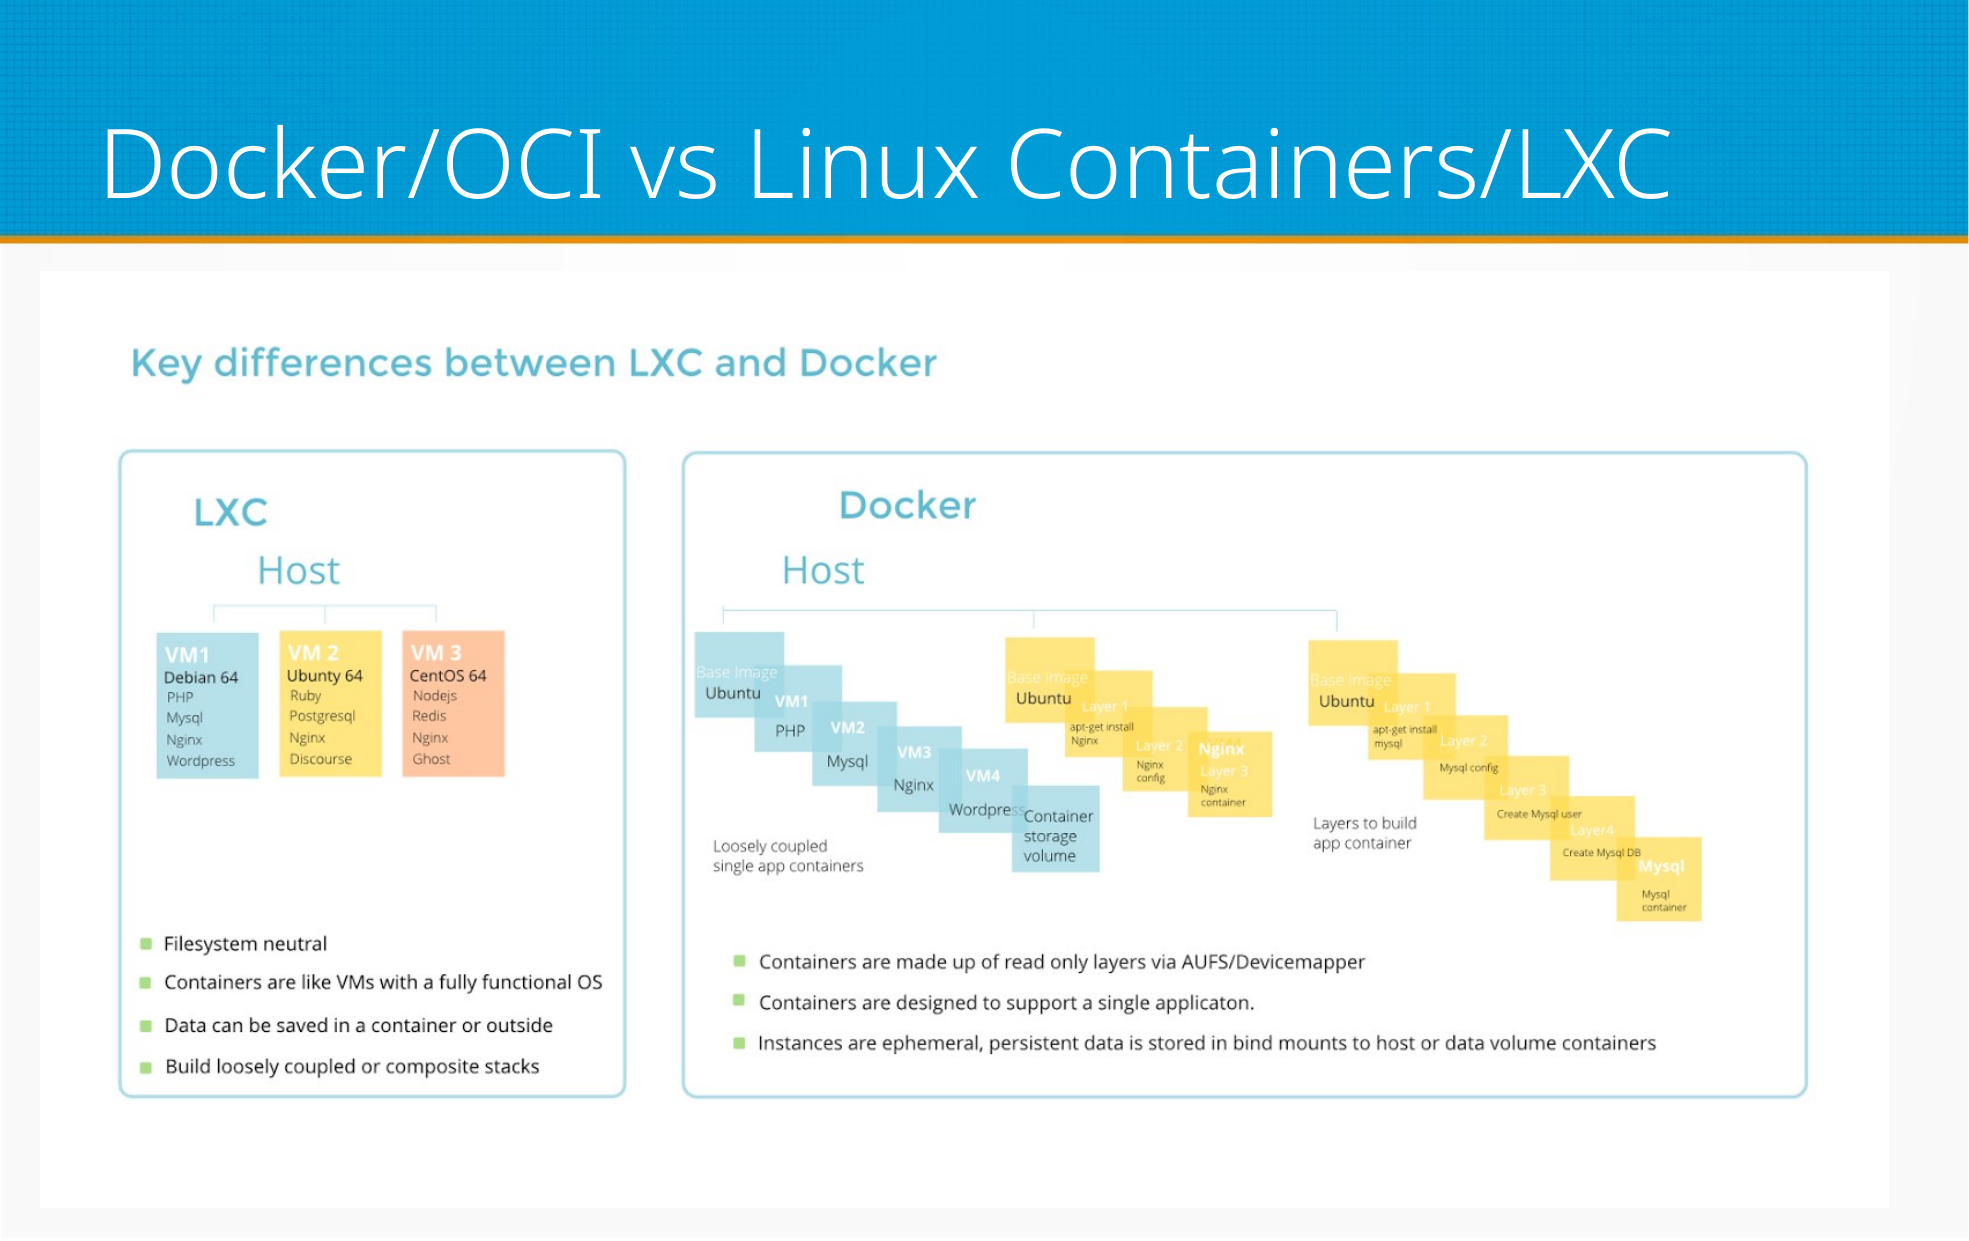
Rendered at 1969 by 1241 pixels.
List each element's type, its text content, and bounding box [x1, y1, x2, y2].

title Docker/OCI vs Linux Containers/LXC [98, 19, 1870, 227]
picture [0, 233, 1969, 1241]
